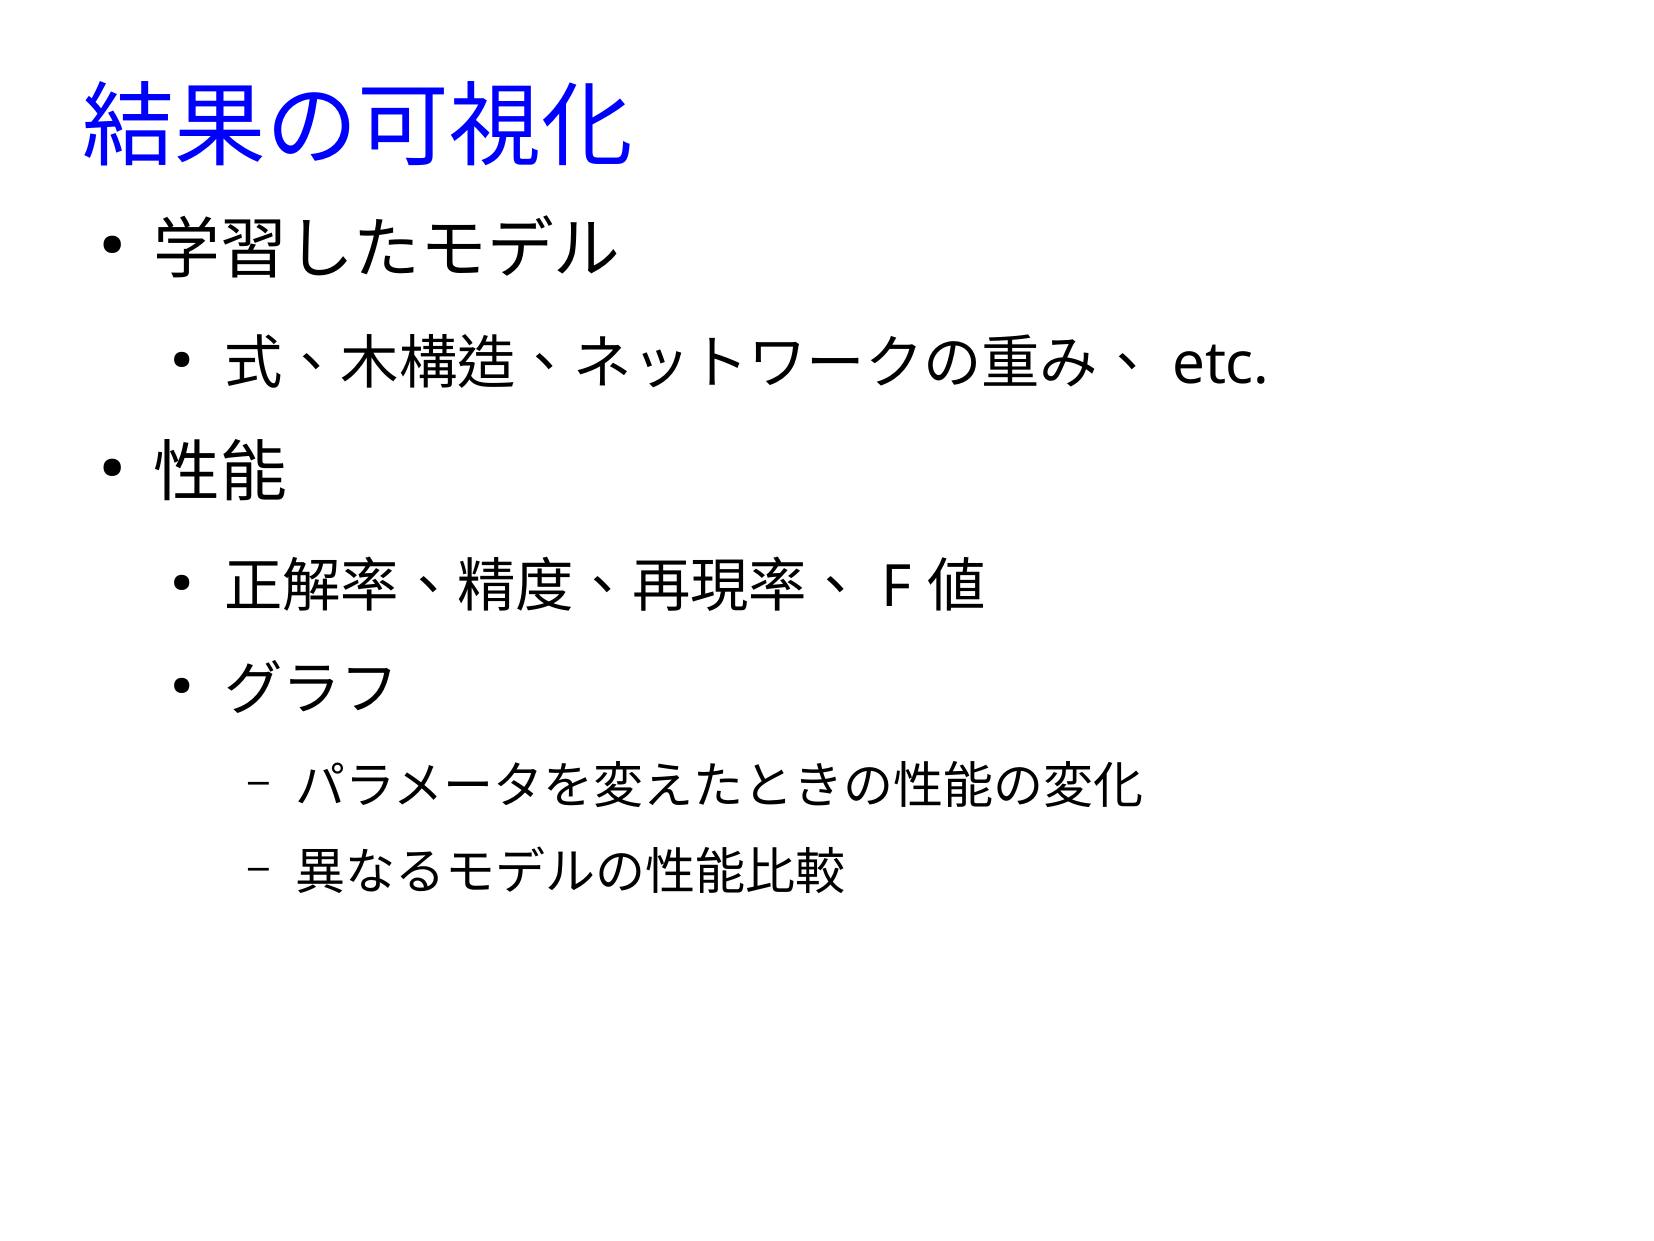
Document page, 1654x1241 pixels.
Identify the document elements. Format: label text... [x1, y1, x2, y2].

title 結果の可視化 [82, 49, 1571, 198]
list 学習したモデル 式、木構造、ネットワークの重み、etc. 性能 正解率、精度、再現率、F値 グラフ パラメータを変えたときの性能の変化 異なるモデルの性能比較 [82, 200, 1571, 998]
